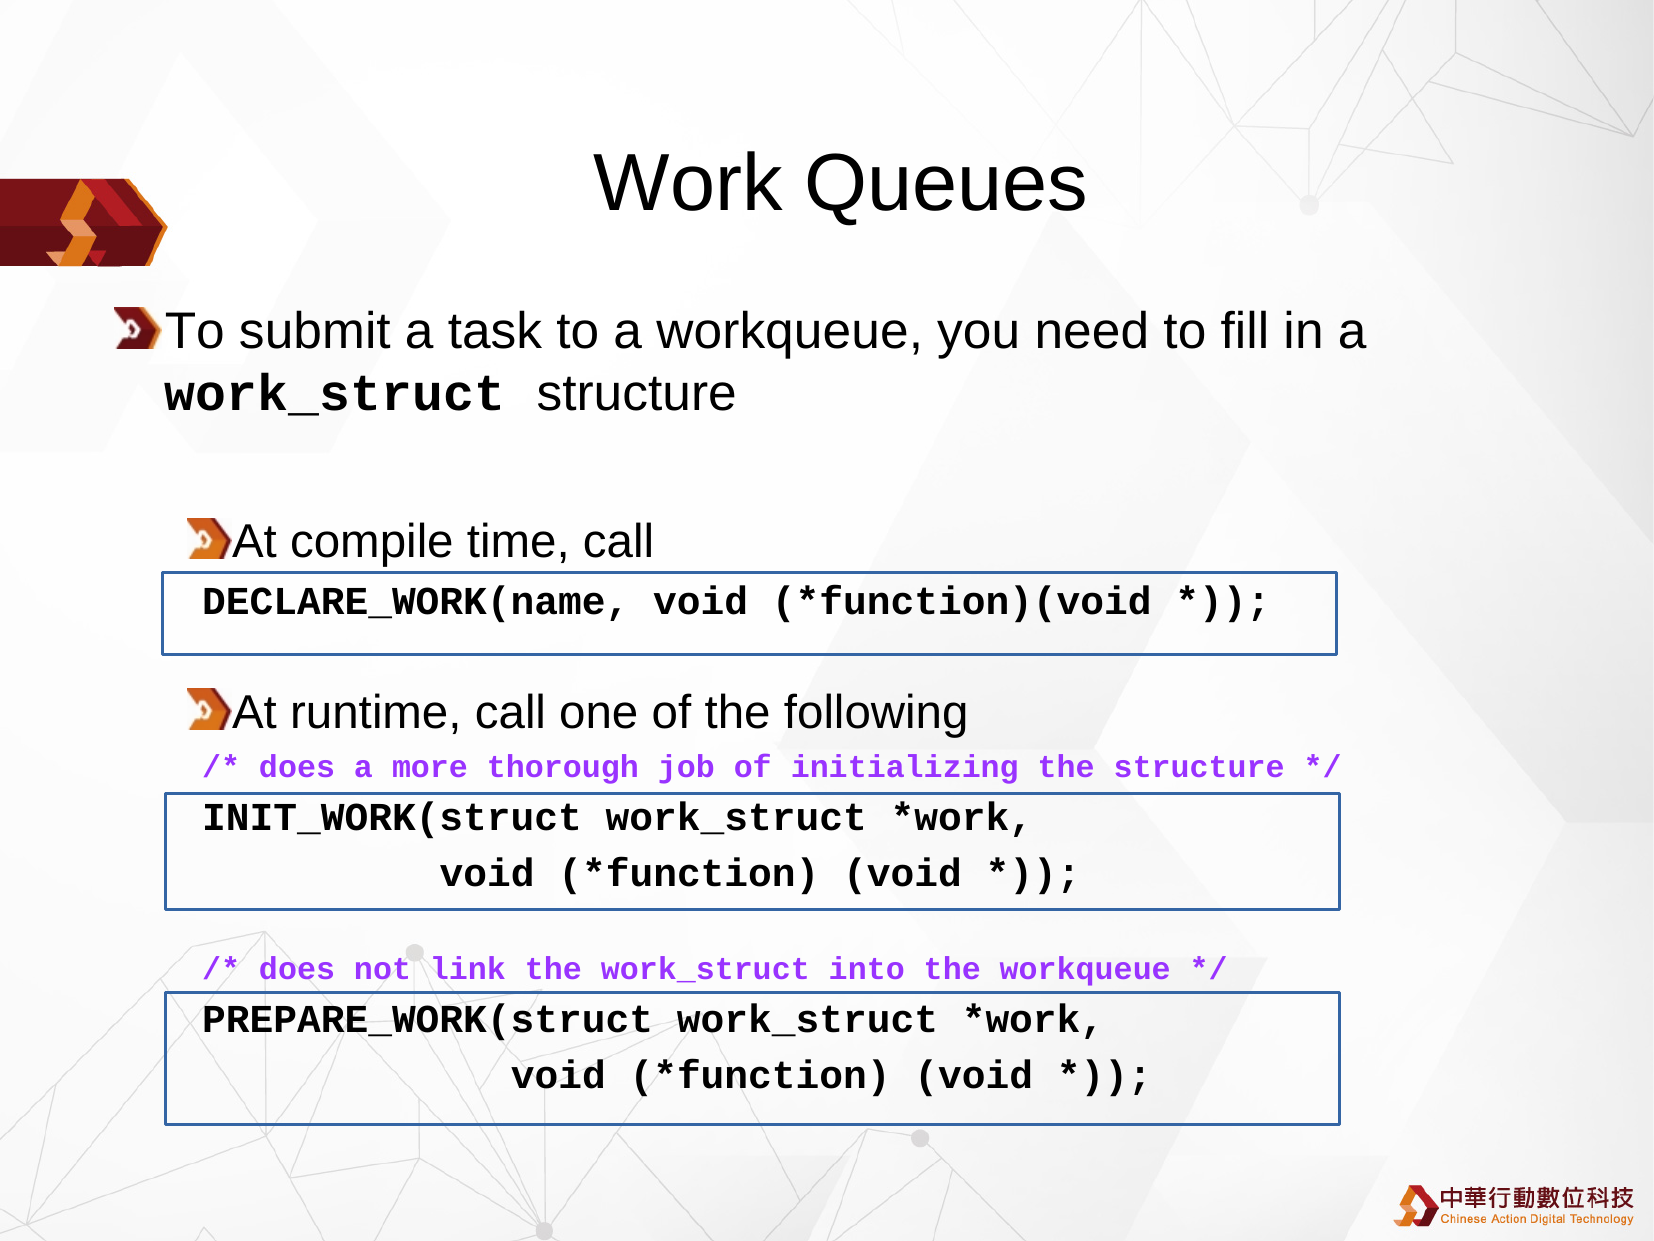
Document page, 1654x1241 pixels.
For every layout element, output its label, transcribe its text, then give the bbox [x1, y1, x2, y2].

title Work Queues [82, 121, 1571, 237]
list To submit a task to a workqueue, you need to fill in a work_struct structure At compile time, call DECLARE_WORK(name, void (*function)(void *)); At runtime, call one of the following /* does a more thorough job of initializing the structure */ INIT_WORK(struct work_struct *work, void (*function) (void *)); /* does not link the work_struct into the workqueue */ PREPARE_WORK(struct work_struct *work, void (*function) (void *)); [82, 289, 1571, 1109]
picture [0, 0, 1654, 1241]
list To submit a task to a workqueue, you need to fill in a work_struct structure At compile time, call DECLARE_WORK(name, void (*function)(void *)); At runtime, call one of the following /* does a more thorough job of initializing the structure */ INIT_WORK(struct work_struct *work, void (*function) (void *)); /* does not link the work_struct into the workqueue */ PREPARE_WORK(struct work_struct *work, void (*function) (void *)); [167, 994, 1338, 1109]
